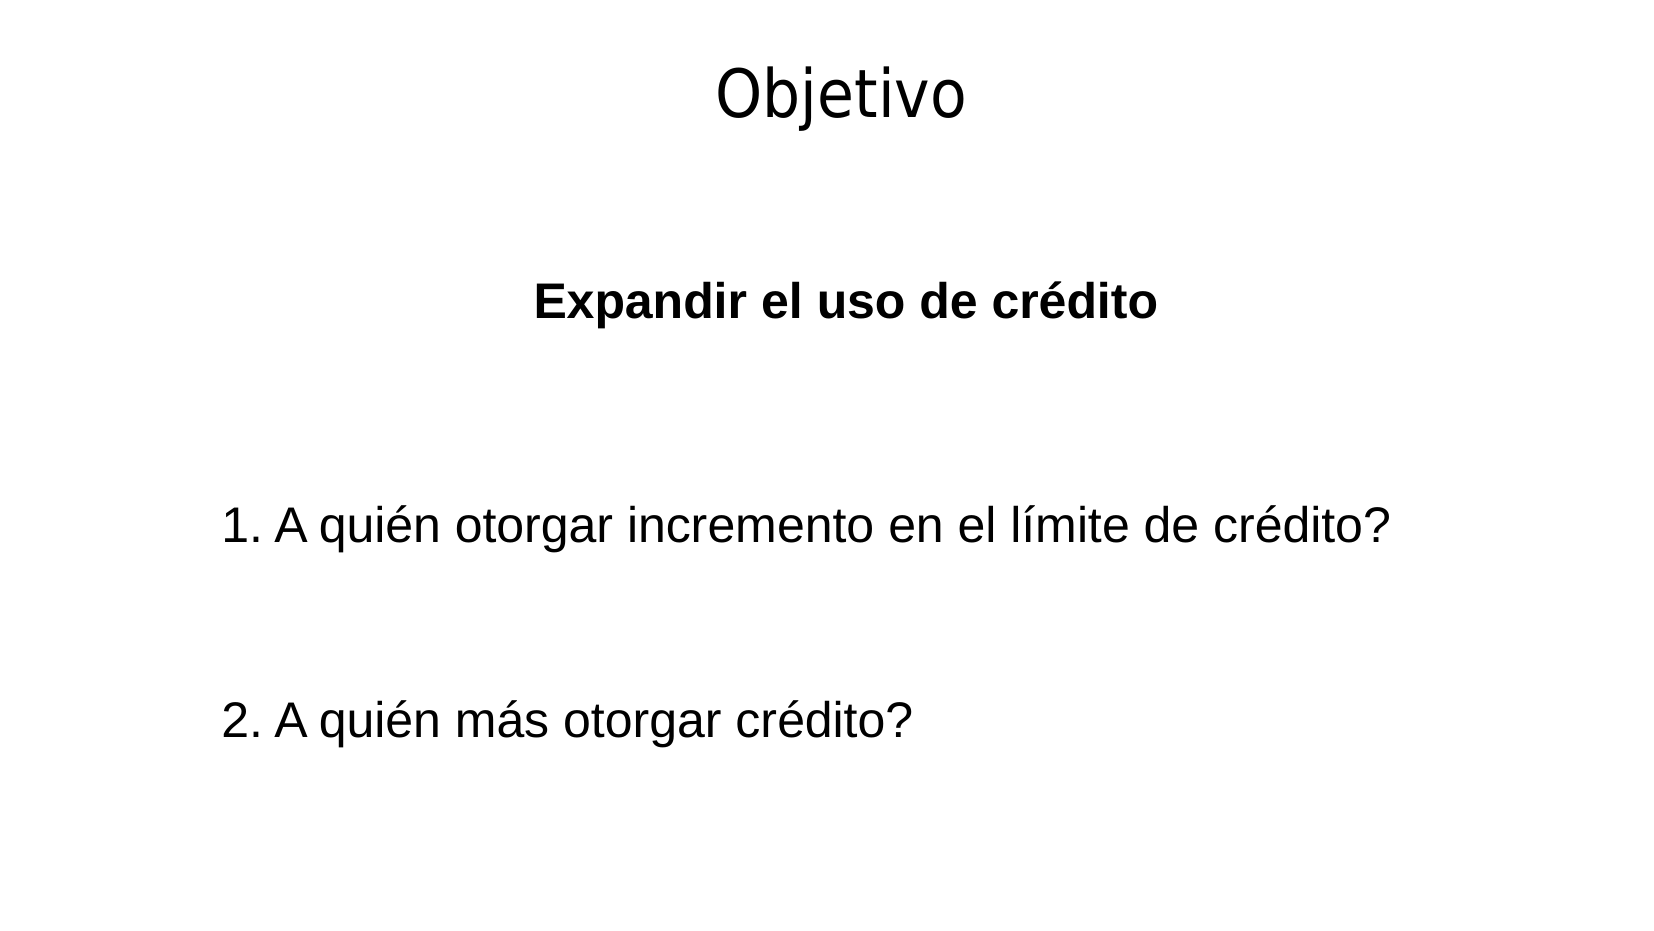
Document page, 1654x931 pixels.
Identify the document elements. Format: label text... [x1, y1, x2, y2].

title Objetivo [118, 55, 1565, 134]
text_box Expandir el uso de crédito [265, 265, 1427, 337]
text_box 2. A quién más otorgar crédito? [206, 685, 1477, 784]
text_box 1. A quién otorgar incremento en el límite de crédito? [206, 490, 1477, 589]
